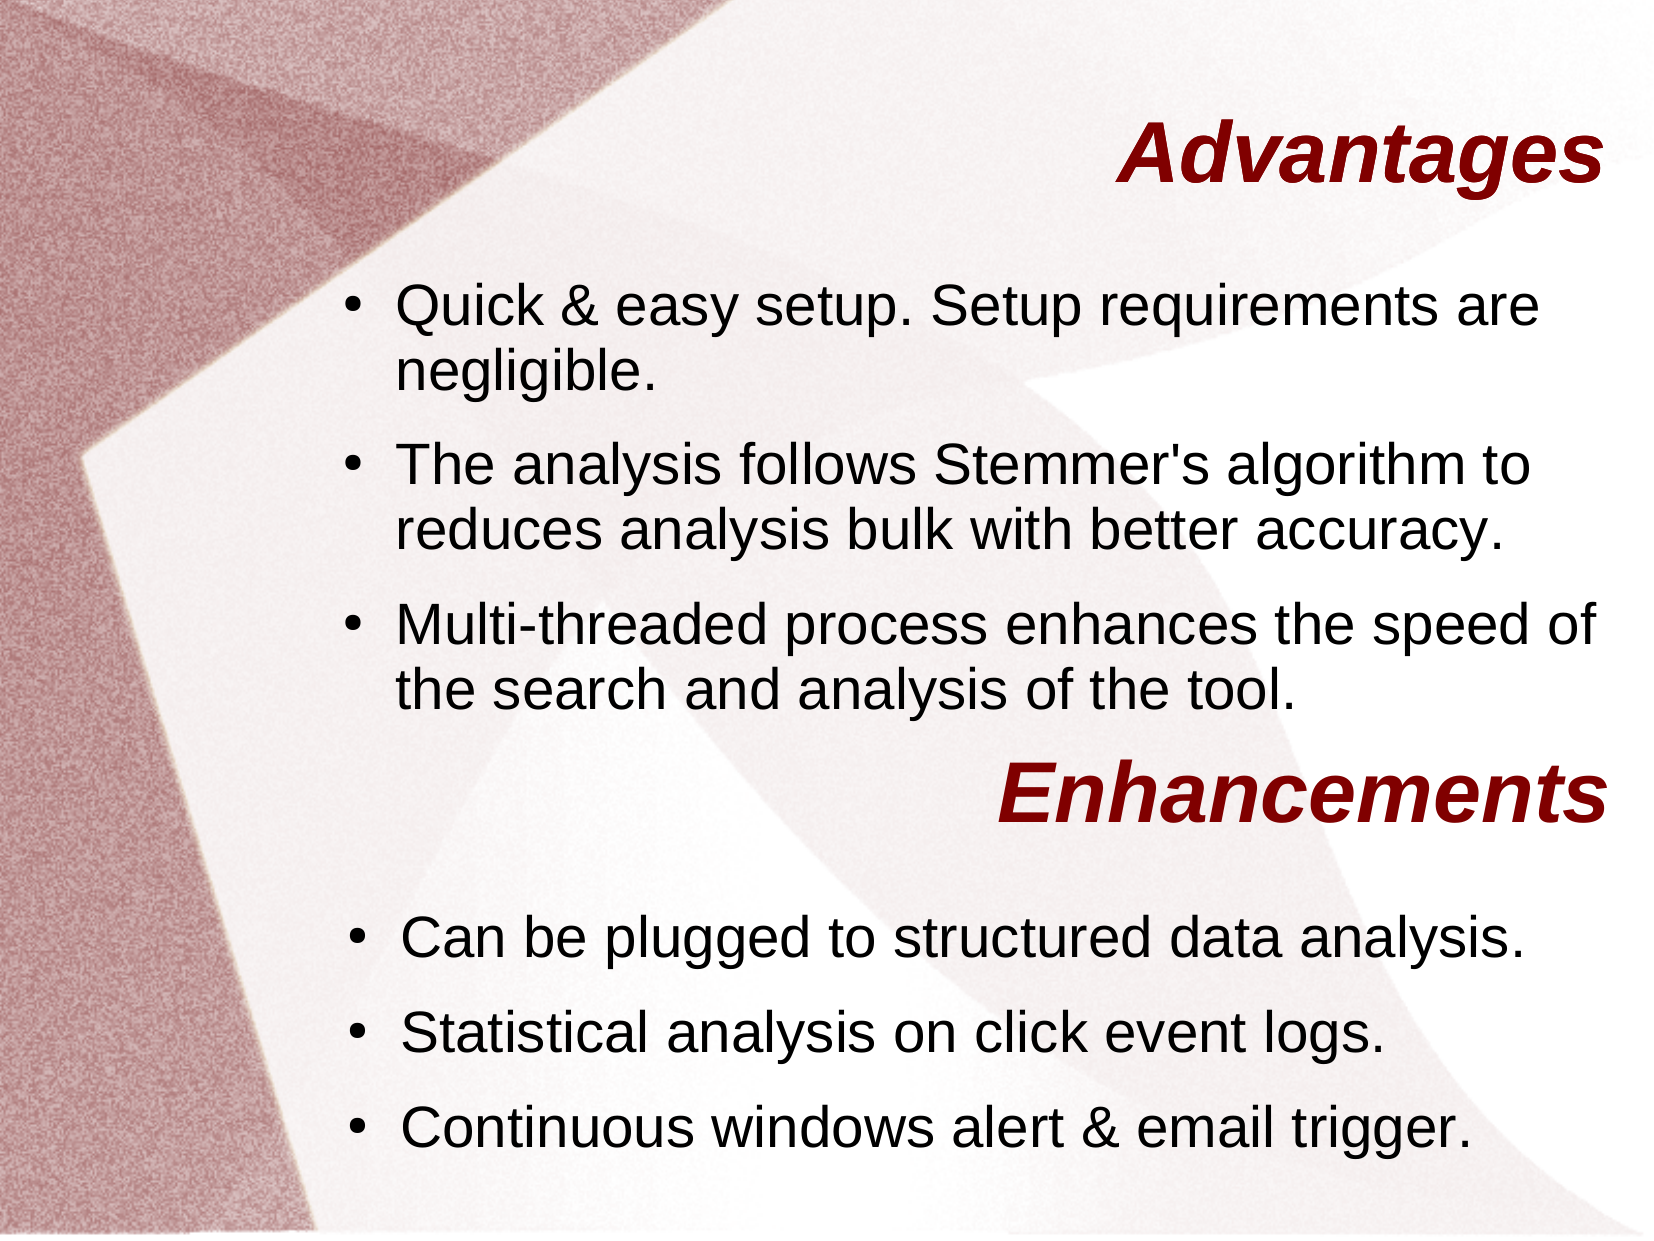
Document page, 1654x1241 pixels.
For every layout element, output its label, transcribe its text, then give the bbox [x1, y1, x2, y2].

title Advantages [596, 49, 1607, 257]
list Quick & easy setup. Setup requirements are negligible. The analysis follows Stemmer's algorithm to reduces analysis bulk with better accuracy. Multi-threaded process enhances the speed of the search and analysis of the tool. [324, 272, 1601, 721]
title Enhancements [601, 689, 1612, 897]
picture [0, 0, 1654, 1241]
list Can be plugged to structured data analysis. Statistical analysis on click event logs. Continuous windows alert & email trigger. [329, 905, 1606, 1241]
